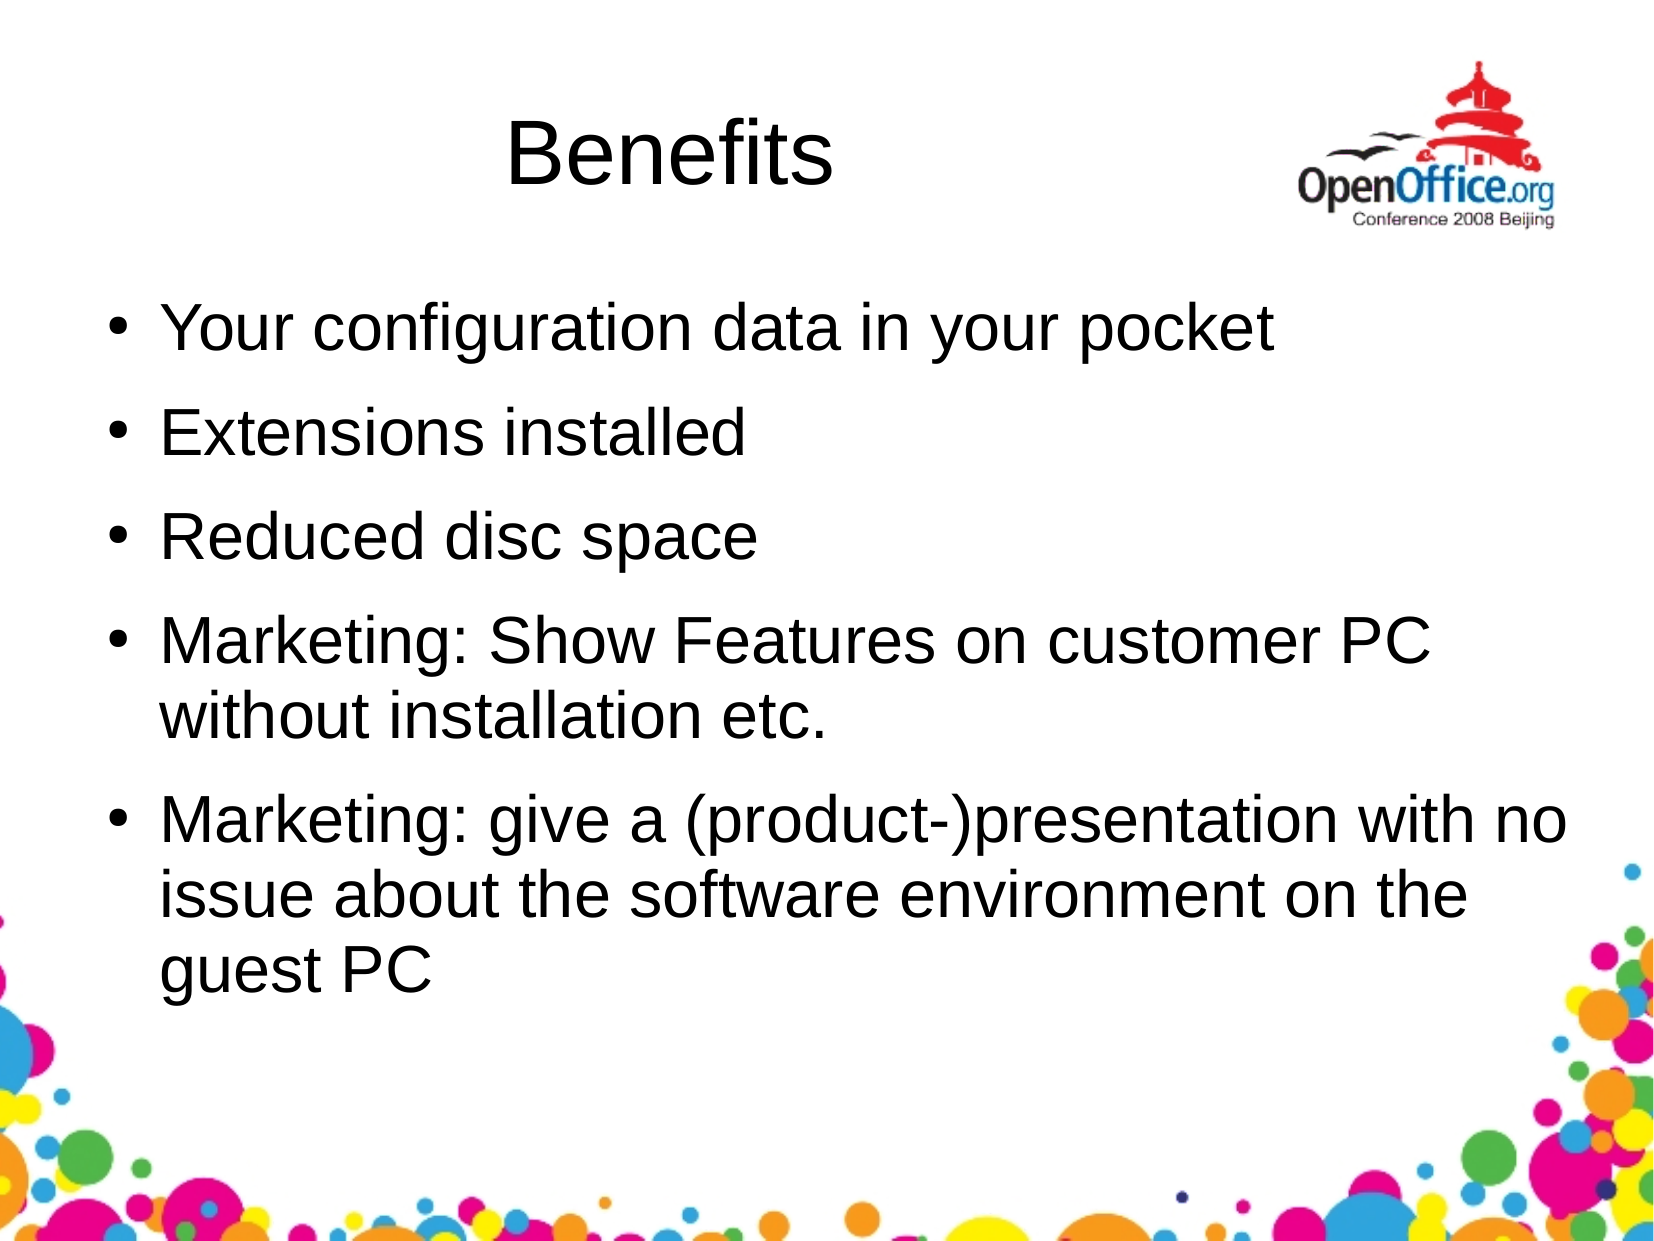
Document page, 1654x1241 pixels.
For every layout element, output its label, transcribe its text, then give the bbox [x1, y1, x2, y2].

picture [0, 810, 1654, 1241]
title Benefits [82, 56, 1258, 250]
picture [1285, 51, 1569, 250]
list Your configuration data in your pocket Extensions installed Reduced disc space Marketing: Show Features on customer PC without installation etc. Marketing: give a (product-)presentation with no issue about the software environment on the guest PC [88, 290, 1577, 1094]
